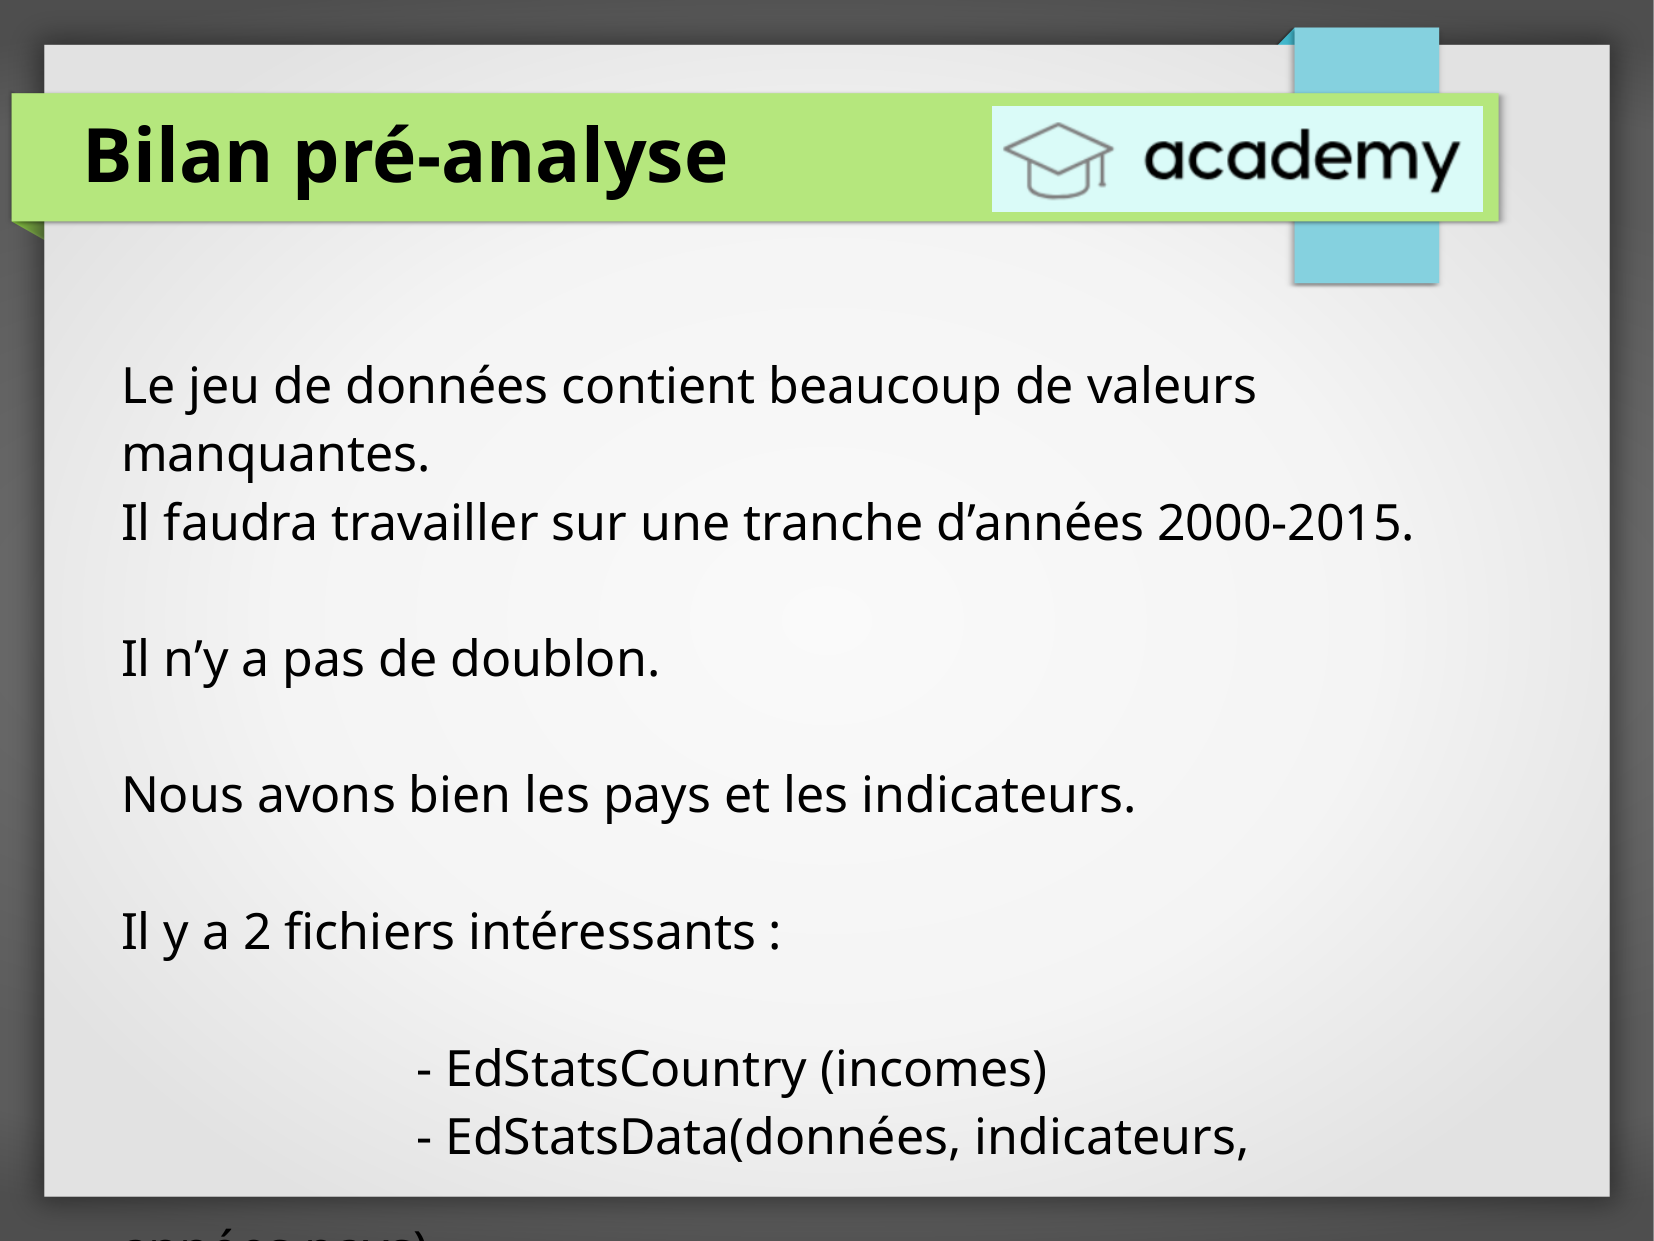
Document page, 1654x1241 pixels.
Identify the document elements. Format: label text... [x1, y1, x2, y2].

picture [0, 0, 1654, 1241]
title Bilan pré-analyse [82, 94, 1264, 213]
text_box Le jeu de données contient beaucoup de valeurs manquantes. Il faudra travailler sur une tranche d’années 2000-2015. Il n’y a pas de doublon. Nous avons bien les pays et les indicateurs. Il y a 2 fichiers intéressants : - EdStatsCountry (incomes) - EdStatsData(données, indicateurs, années,pays) [106, 342, 1548, 1053]
